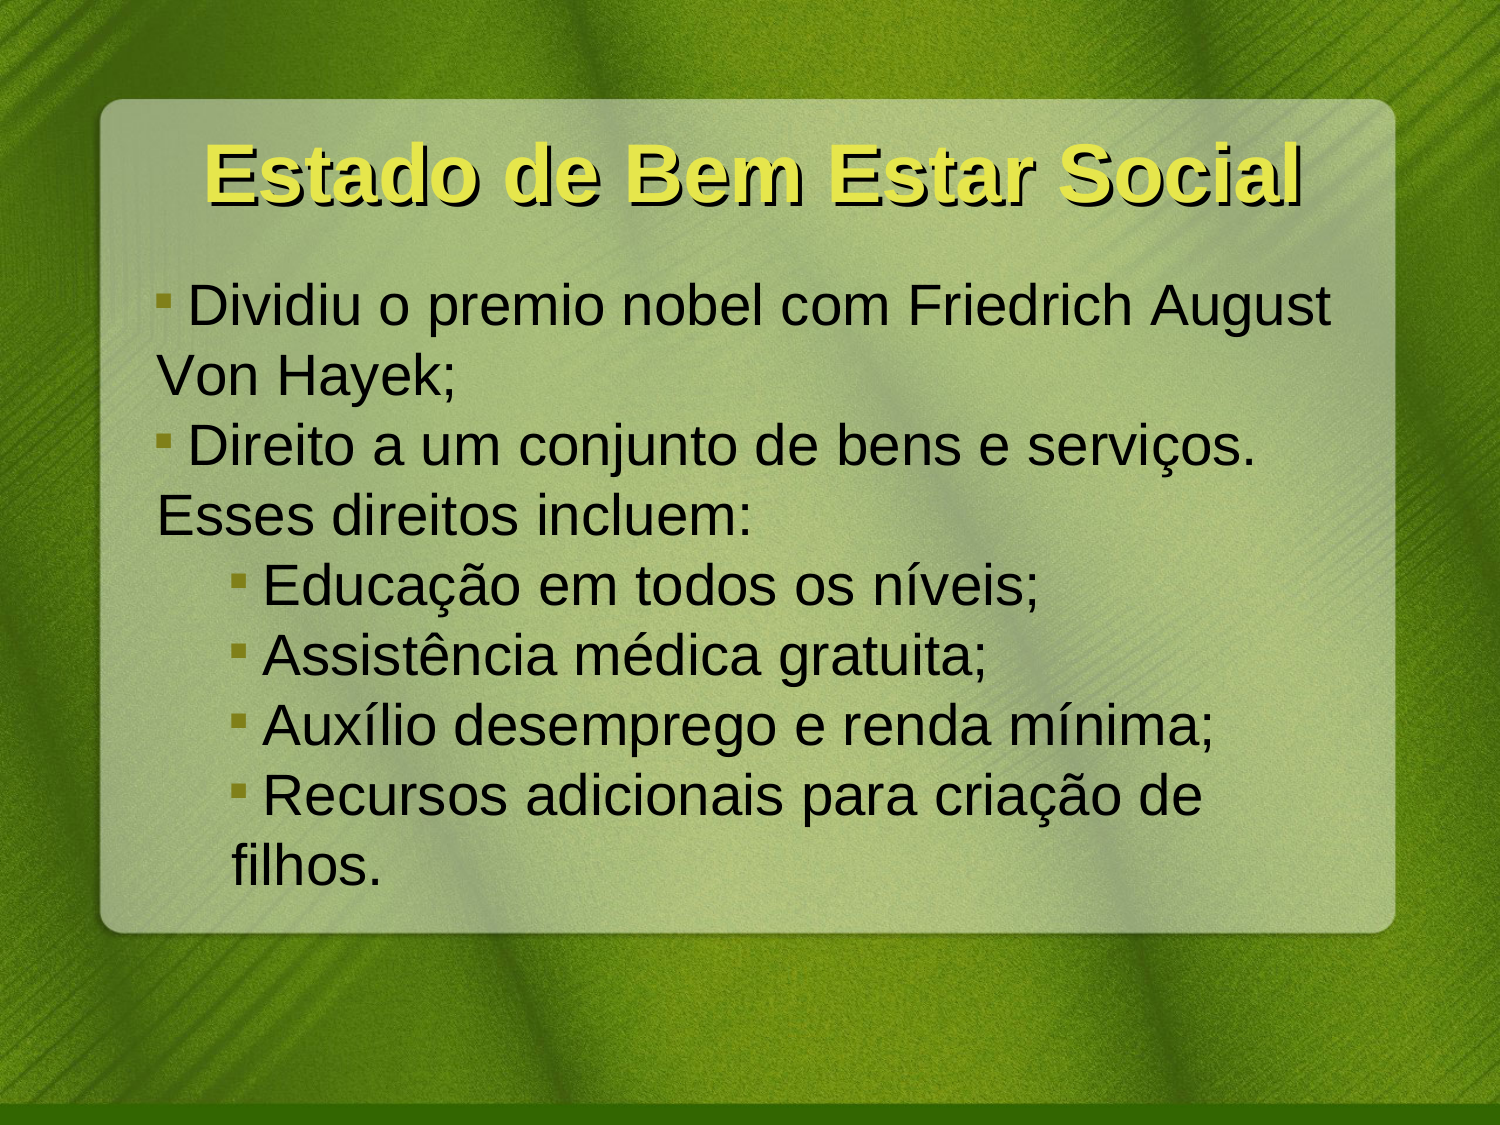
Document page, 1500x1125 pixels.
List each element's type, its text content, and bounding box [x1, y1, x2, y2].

picture [0, 0, 1500, 1125]
text_box Dividiu o premio nobel com Friedrich August Von Hayek; Direito a um conjunto de bens e serviços. Esses direitos incluem: Educação em todos os níveis; Assistência médica gratuita; Auxílio desemprego e renda mínima; Recursos adicionais para criação de filhos. [141, 259, 1353, 905]
text_box Estado de Bem Estar Social [147, 112, 1359, 228]
